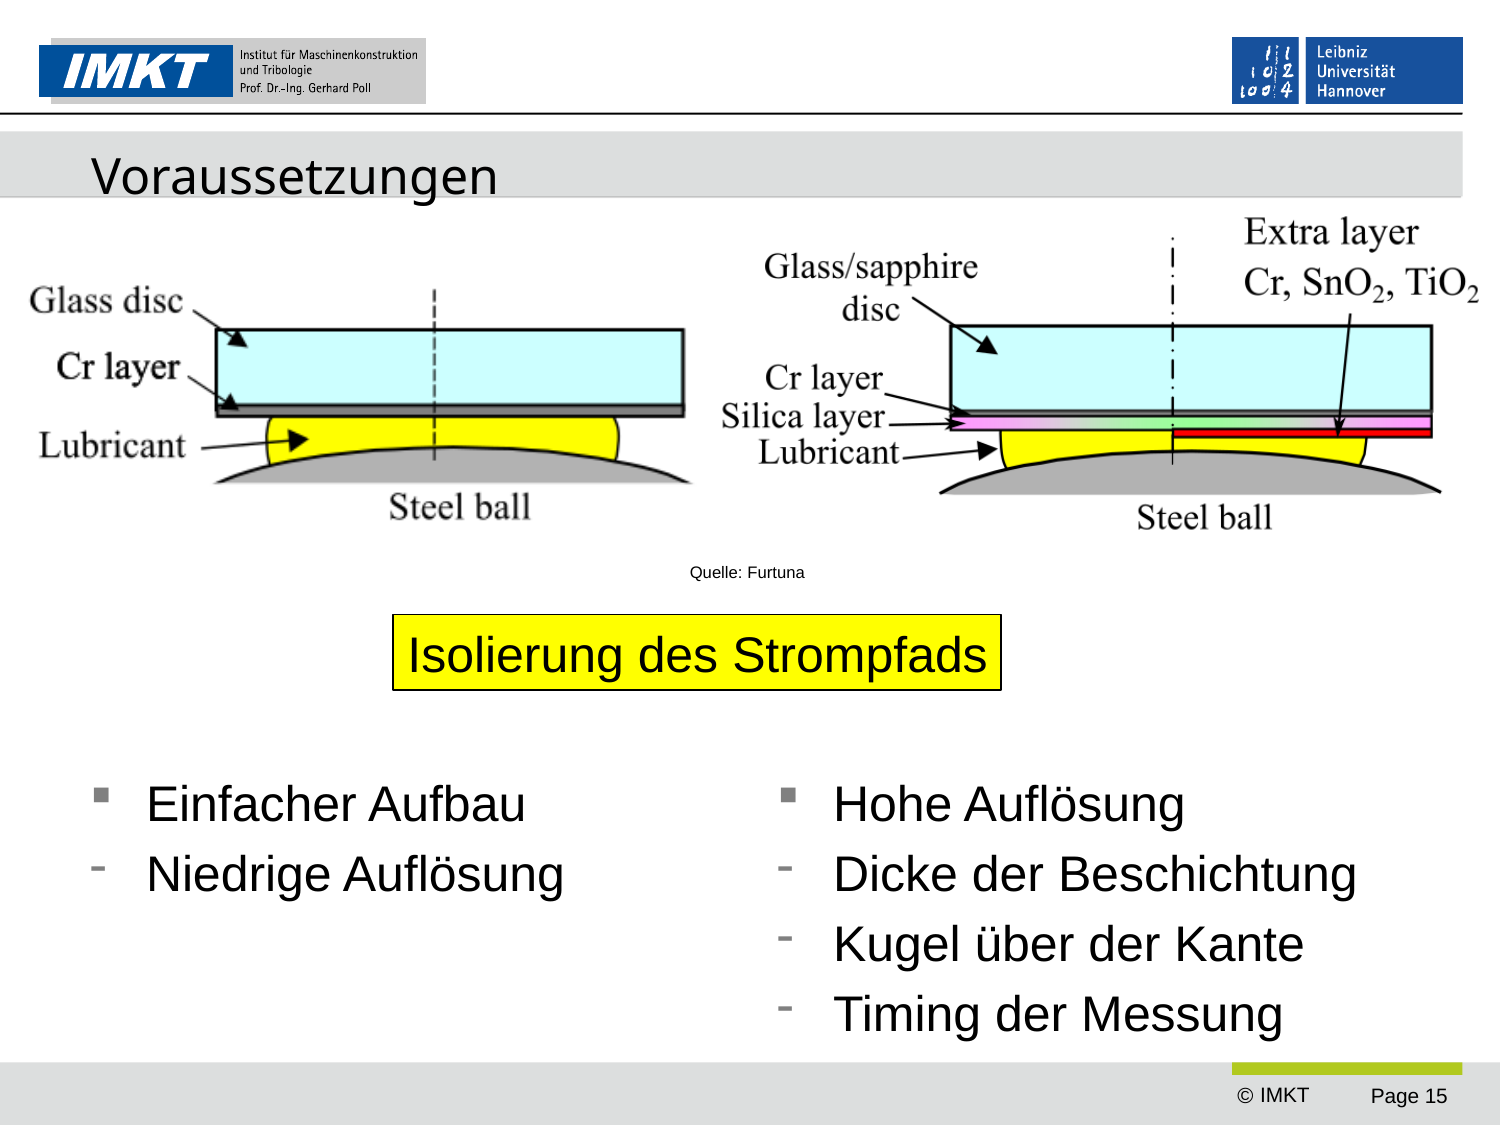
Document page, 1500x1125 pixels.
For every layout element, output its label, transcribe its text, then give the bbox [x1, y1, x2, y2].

picture [14, 207, 1486, 539]
list Hohe Auflösung Dicke der Beschichtung Kugel über der Kante Timing der Messung [761, 764, 1425, 1005]
list Einfacher Aufbau Niedrige Auflösung [75, 764, 738, 1005]
title Voraussetzungen [76, 137, 1427, 325]
picture [1232, 37, 1463, 104]
text_box Quelle: Furtuna [674, 554, 820, 590]
text_box Isolierung des Strompfads [392, 615, 1065, 690]
